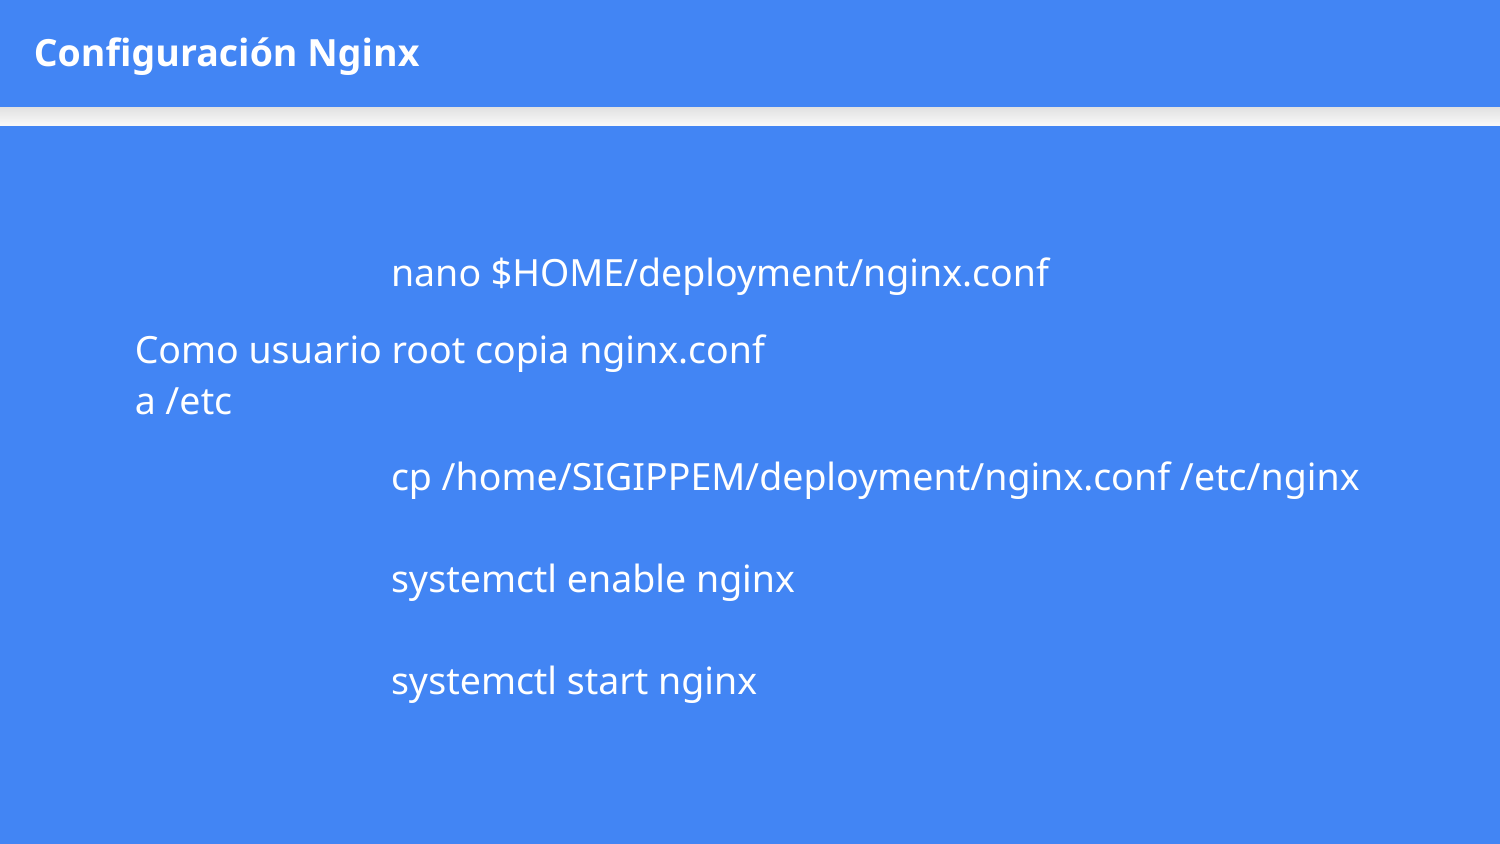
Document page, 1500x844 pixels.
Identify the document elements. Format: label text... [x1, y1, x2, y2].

text_box Como usuario root copia nginx.conf a /etc [120, 316, 852, 376]
title Configuración Nginx [33, 2, 1482, 102]
text_box nano $HOME/deployment/nginx.conf cp /home/SIGIPPEM/deployment/nginx.conf /etc/nginx systemctl enable nginx systemctl start nginx [376, 239, 1335, 716]
